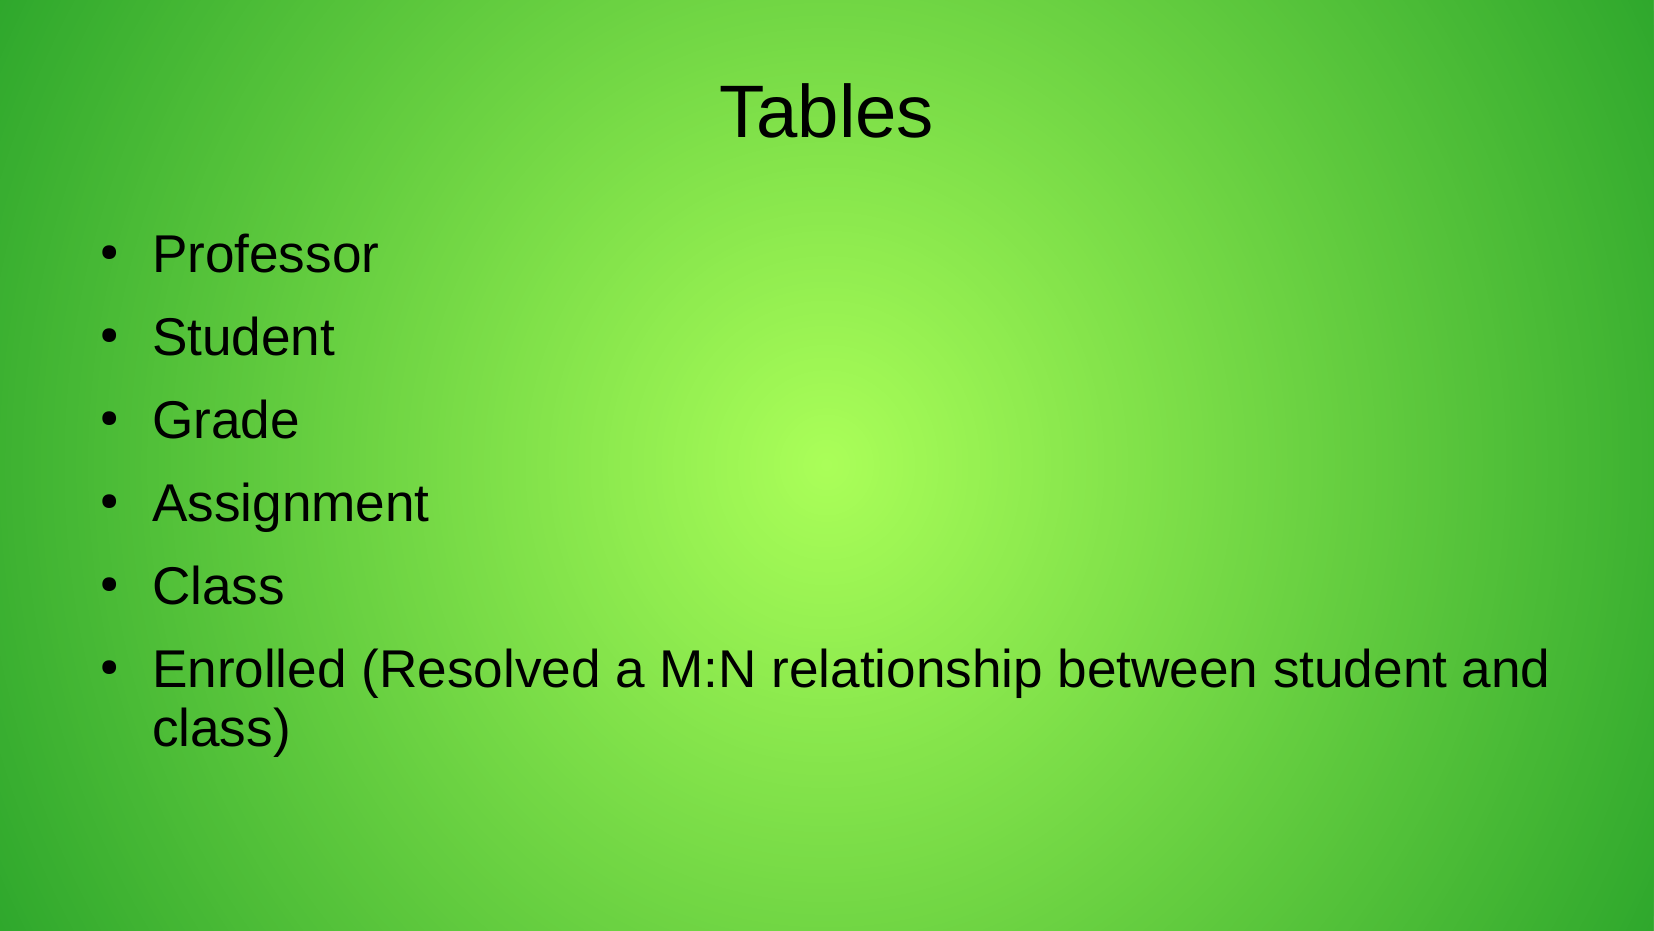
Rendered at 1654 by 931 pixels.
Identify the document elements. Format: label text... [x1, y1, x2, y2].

list Professor Student Grade Assignment Class Enrolled (Resolved a M:N relationship between student and class) [82, 224, 1571, 764]
title Tables [82, 35, 1571, 189]
